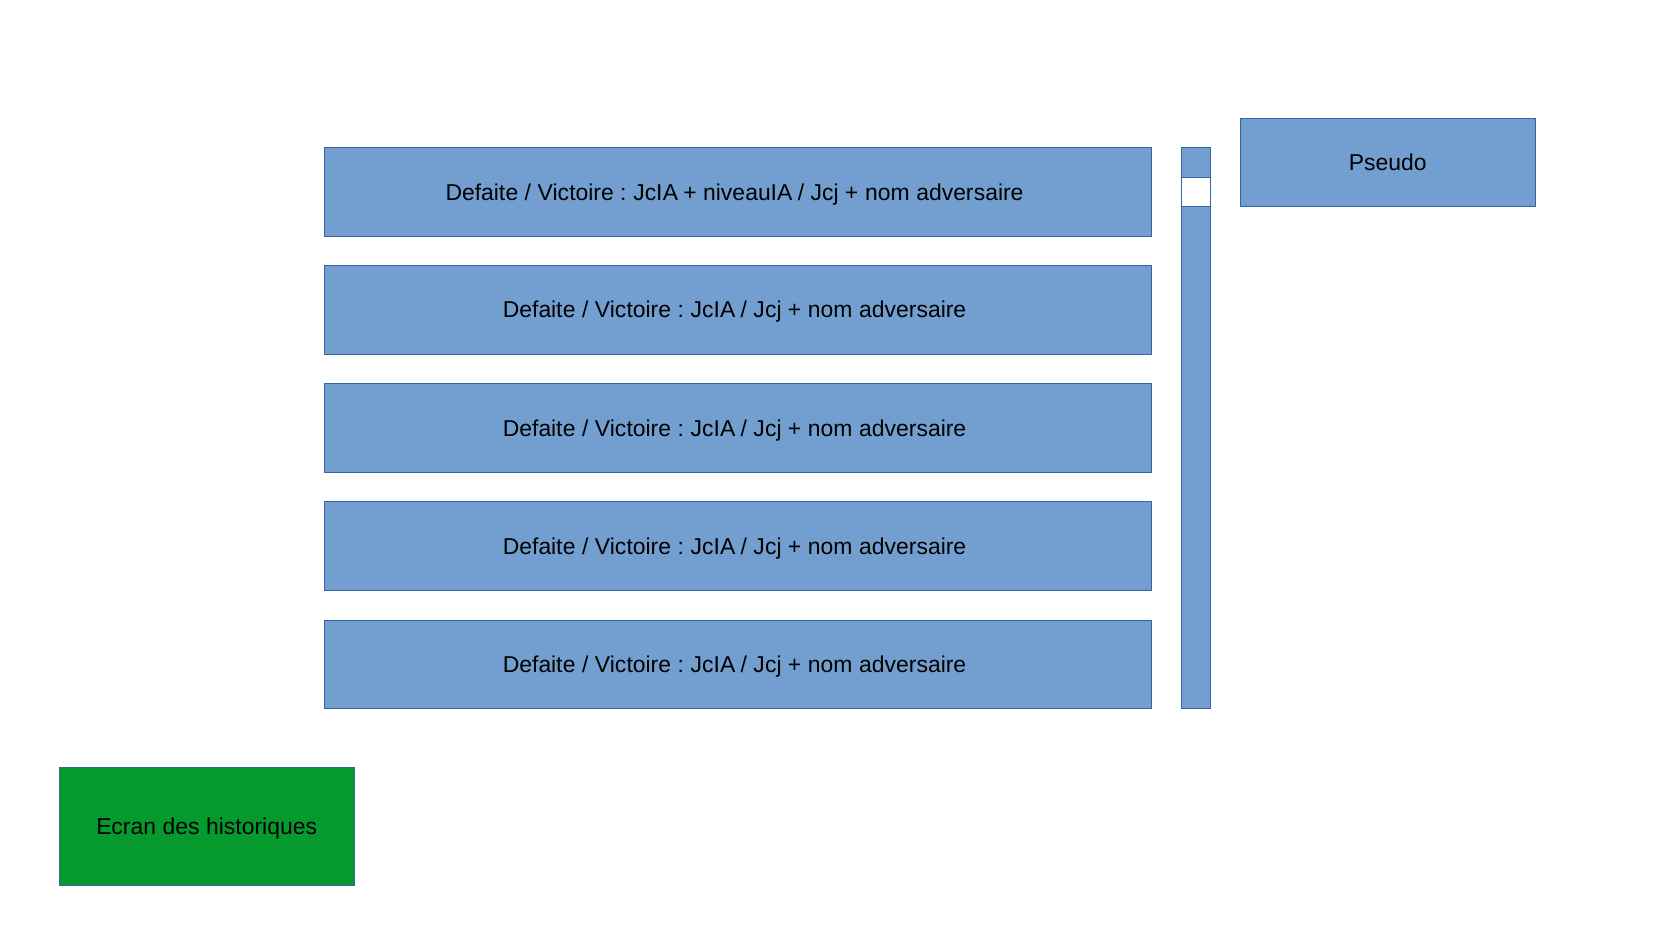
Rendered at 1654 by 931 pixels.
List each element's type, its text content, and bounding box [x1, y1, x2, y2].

text_box Defaite / Victoire : JcIA / Jcj + nom adversaire [324, 620, 1152, 709]
text_box Ecran des historiques [59, 767, 355, 886]
text_box Pseudo [1240, 118, 1536, 207]
text_box Defaite / Victoire : JcIA / Jcj + nom adversaire [324, 501, 1152, 591]
text_box Defaite / Victoire : JcIA / Jcj + nom adversaire [324, 265, 1152, 355]
text_box Defaite / Victoire : JcIA + niveauIA / Jcj + nom adversaire [324, 147, 1152, 237]
text_box [1181, 147, 1211, 709]
text_box Defaite / Victoire : JcIA / Jcj + nom adversaire [324, 383, 1152, 473]
